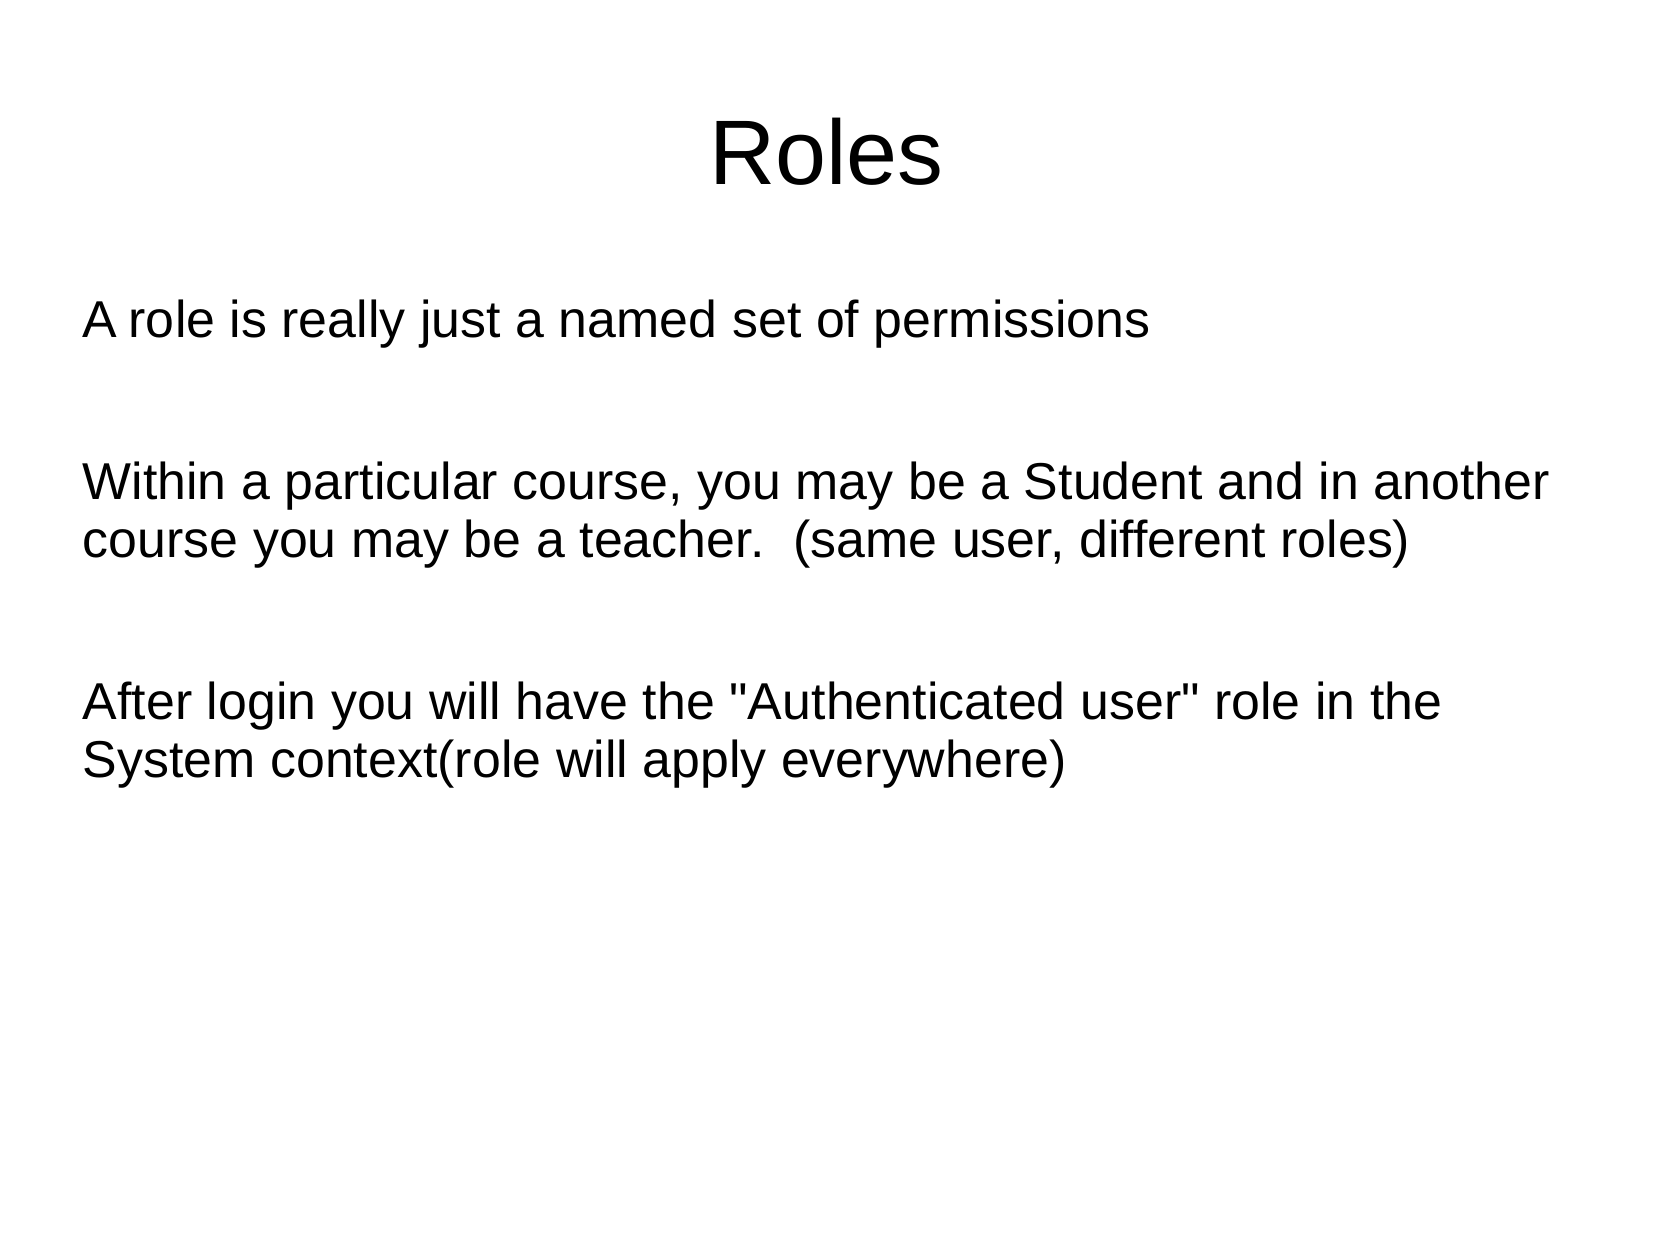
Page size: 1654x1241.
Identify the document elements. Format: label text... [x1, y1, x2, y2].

title Roles [82, 49, 1571, 257]
list A role is really just a named set of permissions Within a particular course, you may be a Student and in another course you may be a teacher. (same user, different roles) After login you will have the "Authenticated user" role in the System context(role will apply everywhere) [82, 290, 1571, 1010]
